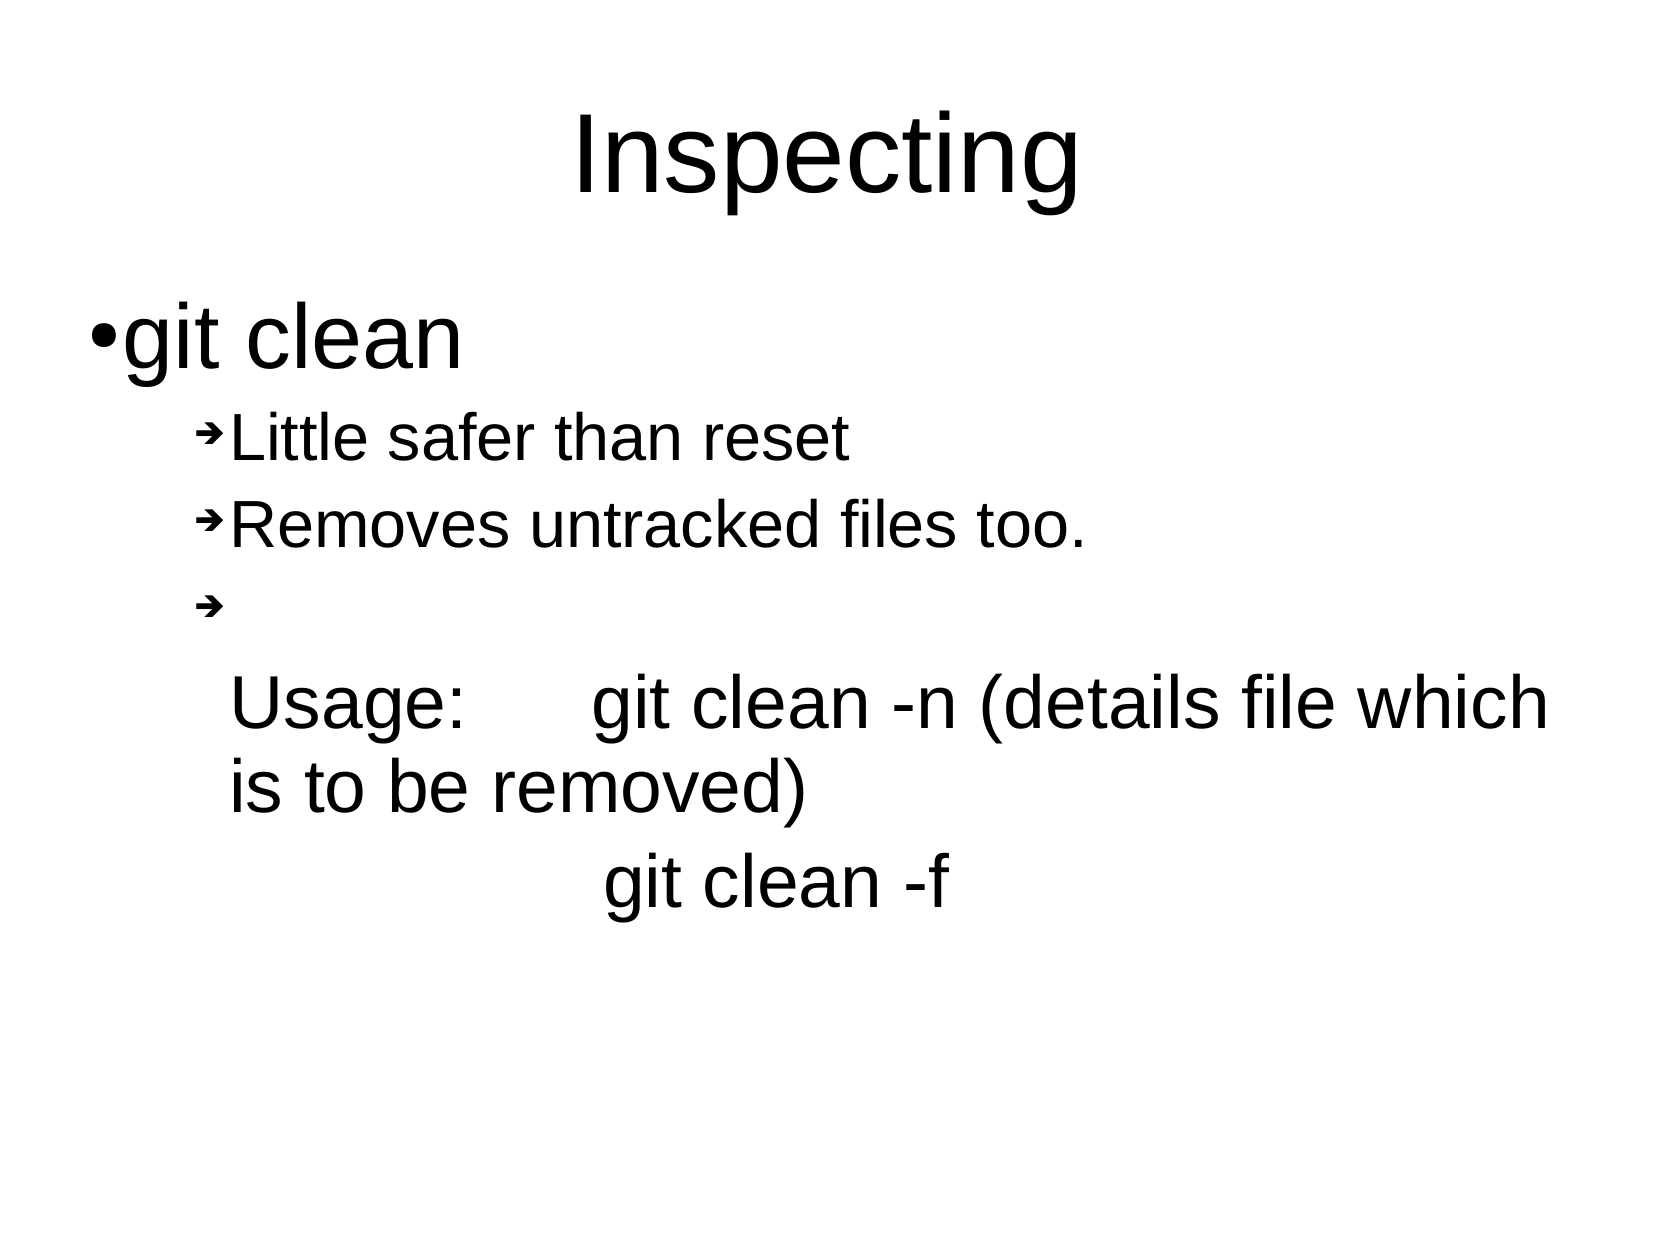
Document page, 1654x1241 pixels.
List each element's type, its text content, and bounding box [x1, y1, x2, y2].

list git clean Little safer than reset Removes untracked files too. Usage: git clean -n (details file which is to be removed) git clean -f [87, 286, 1576, 1079]
title Inspecting [82, 49, 1571, 257]
